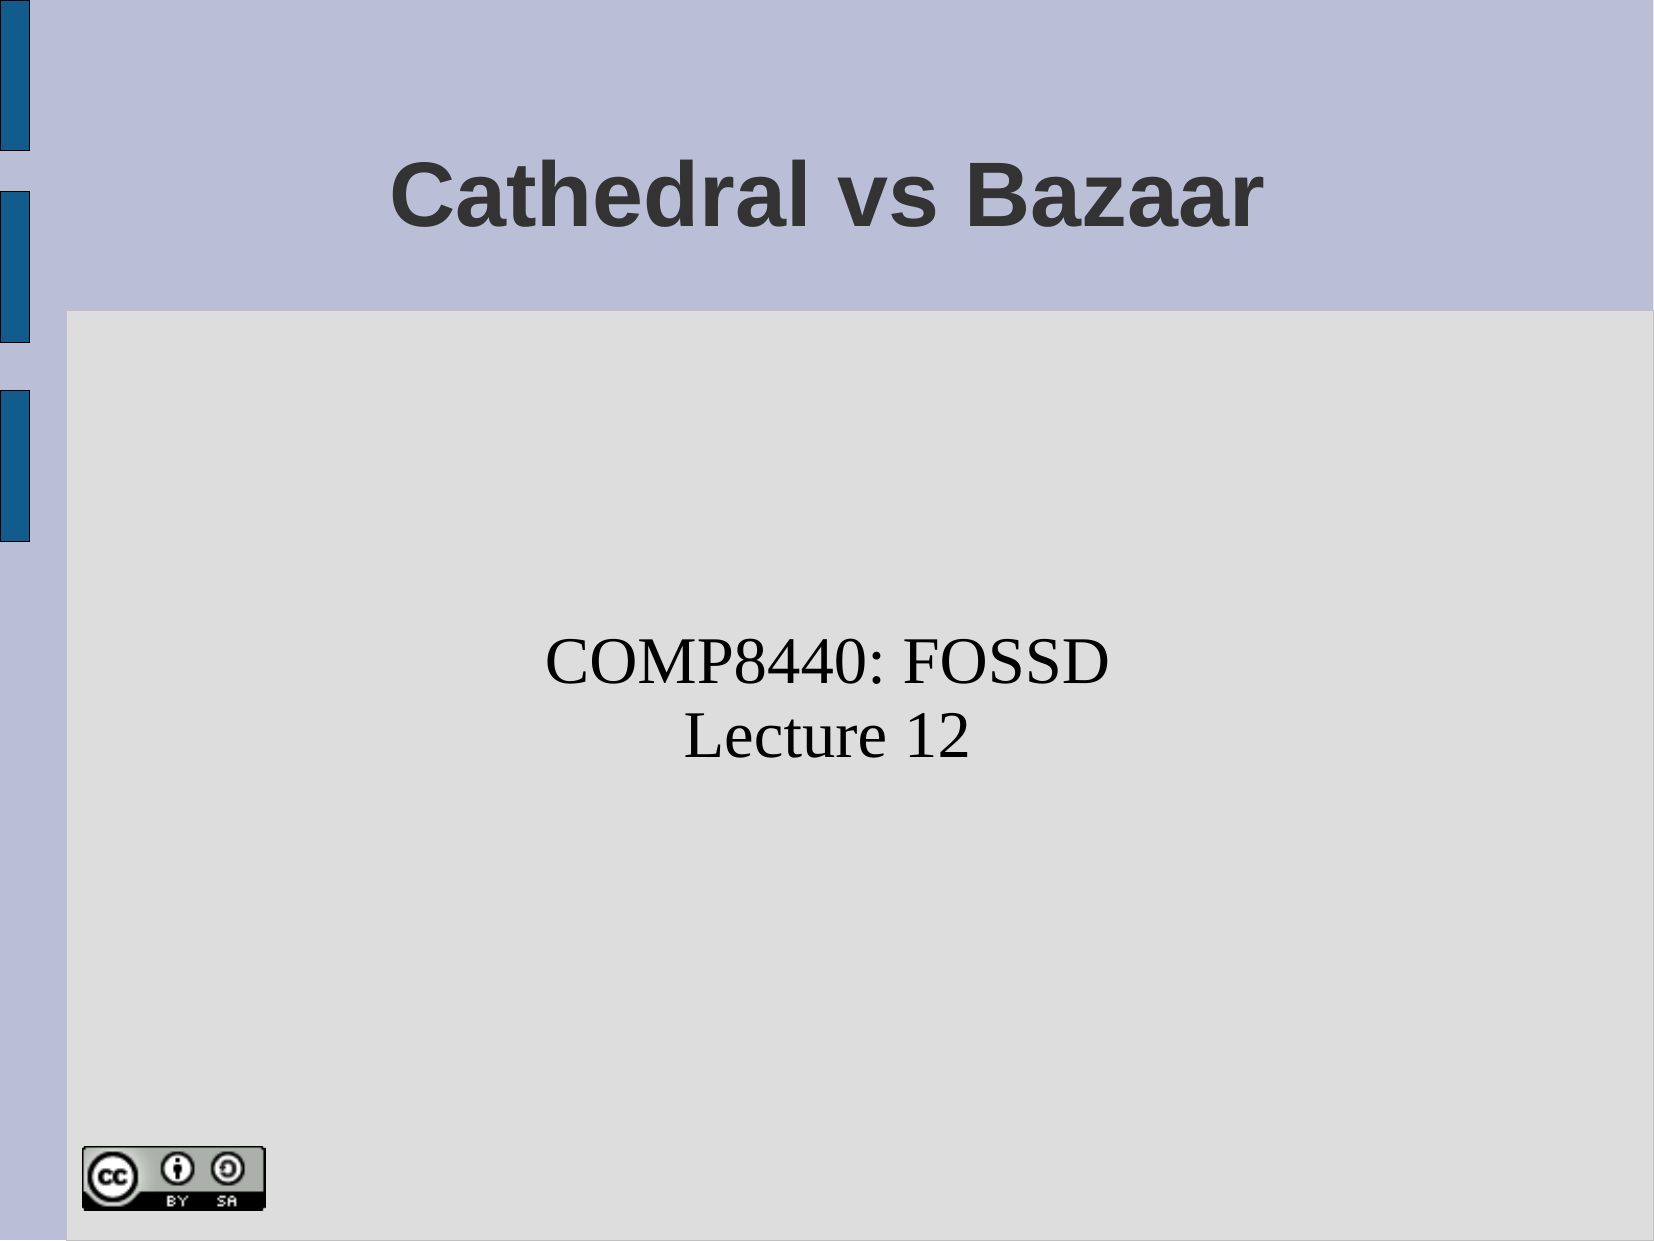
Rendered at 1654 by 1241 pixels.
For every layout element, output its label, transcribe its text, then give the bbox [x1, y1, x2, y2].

title Cathedral vs Bazaar [121, 91, 1534, 299]
picture [82, 1146, 266, 1211]
subtitle COMP8440: FOSSD Lecture 12 [121, 344, 1534, 1127]
